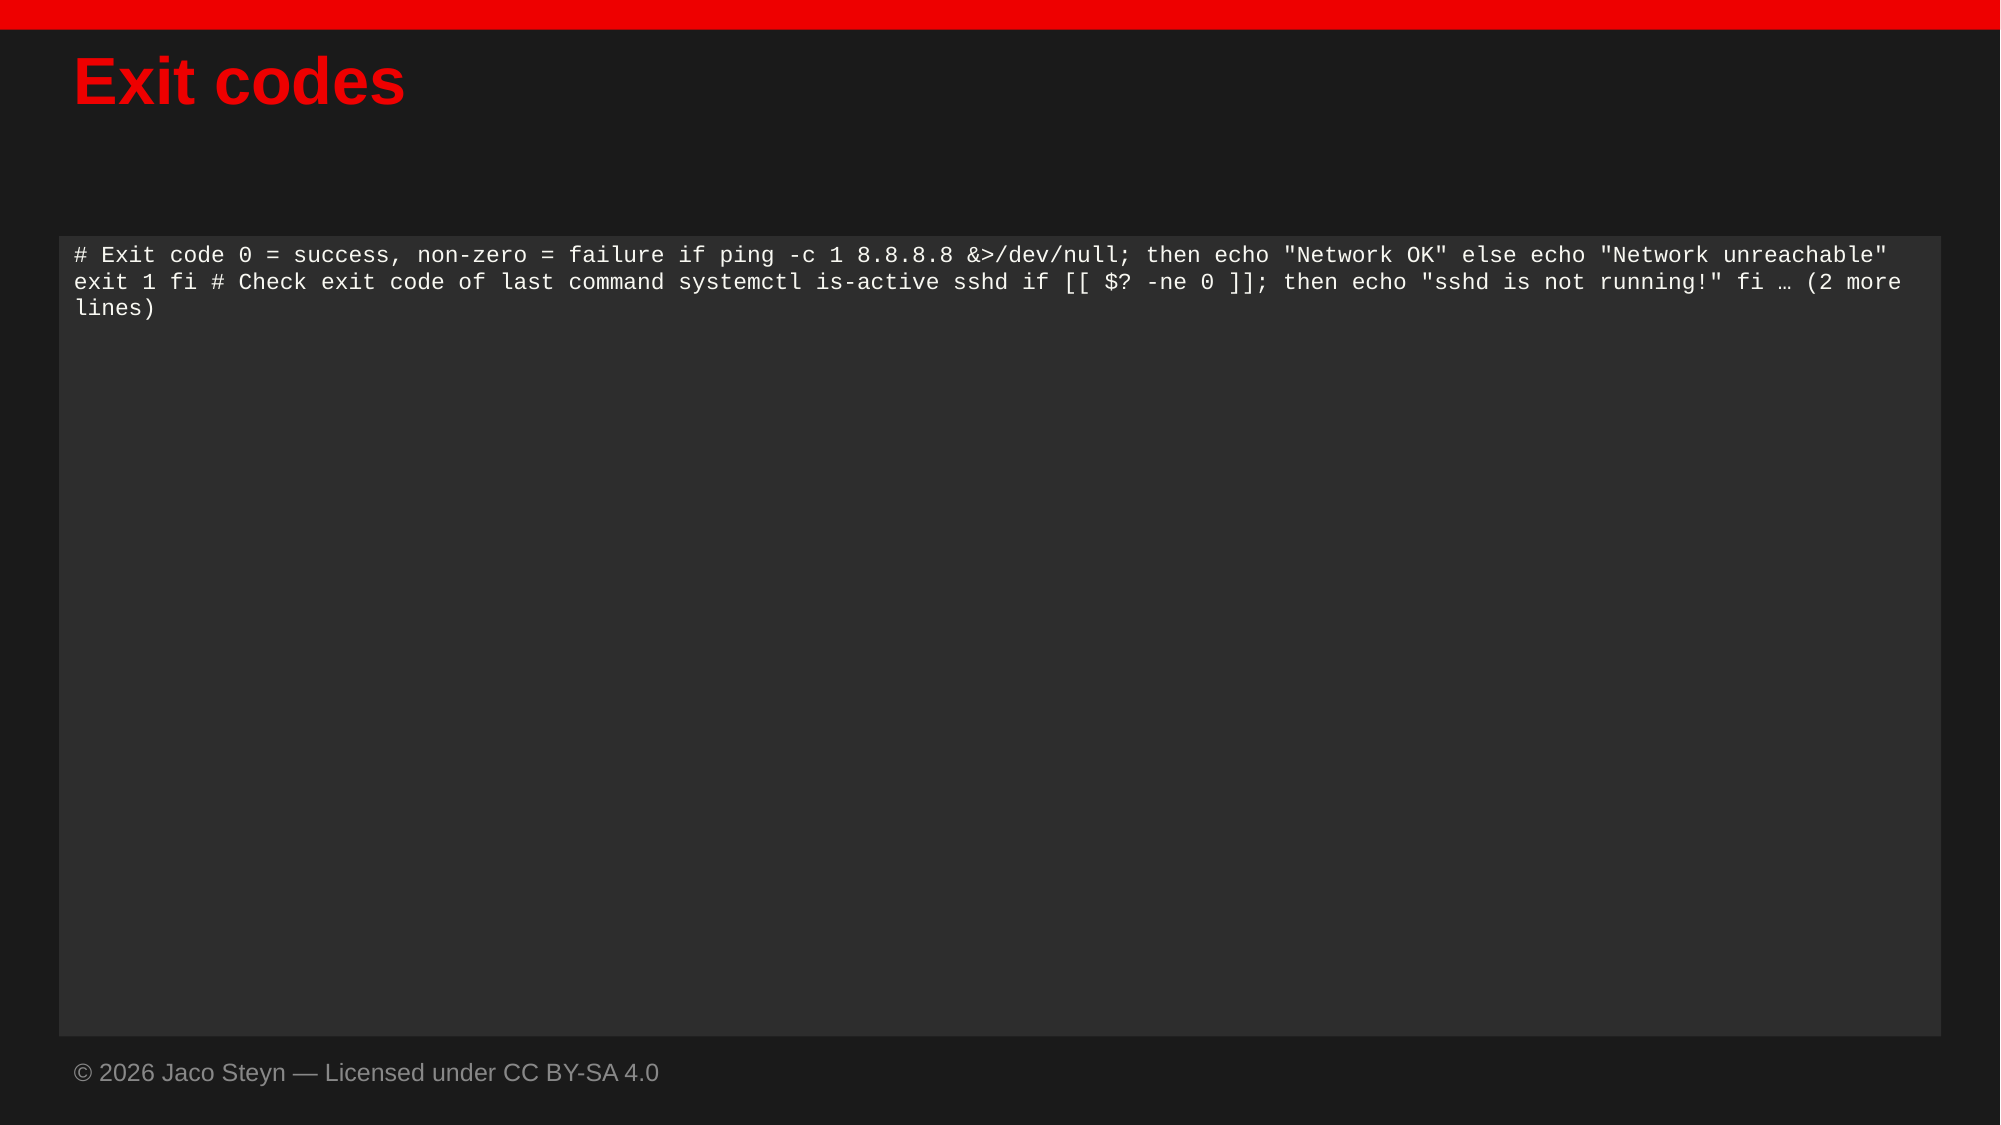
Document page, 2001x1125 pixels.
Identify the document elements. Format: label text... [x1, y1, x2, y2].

text_box Exit codes [59, 36, 1942, 208]
text_box # Exit code 0 = success, non-zero = failure if ping -c 1 8.8.8.8 &>/dev/null; then echo "Network OK" else echo "Network unreachable" exit 1 fi # Check exit code of last command systemctl is-active sshd if [[ $? -ne 0 ]]; then echo "sshd is not running!" fi … (2 more lines) [59, 236, 1942, 1037]
text_box © 2026 Jaco Steyn — Licensed under CC BY-SA 4.0 [59, 1051, 1942, 1093]
text_box [0, 0, 2001, 30]
